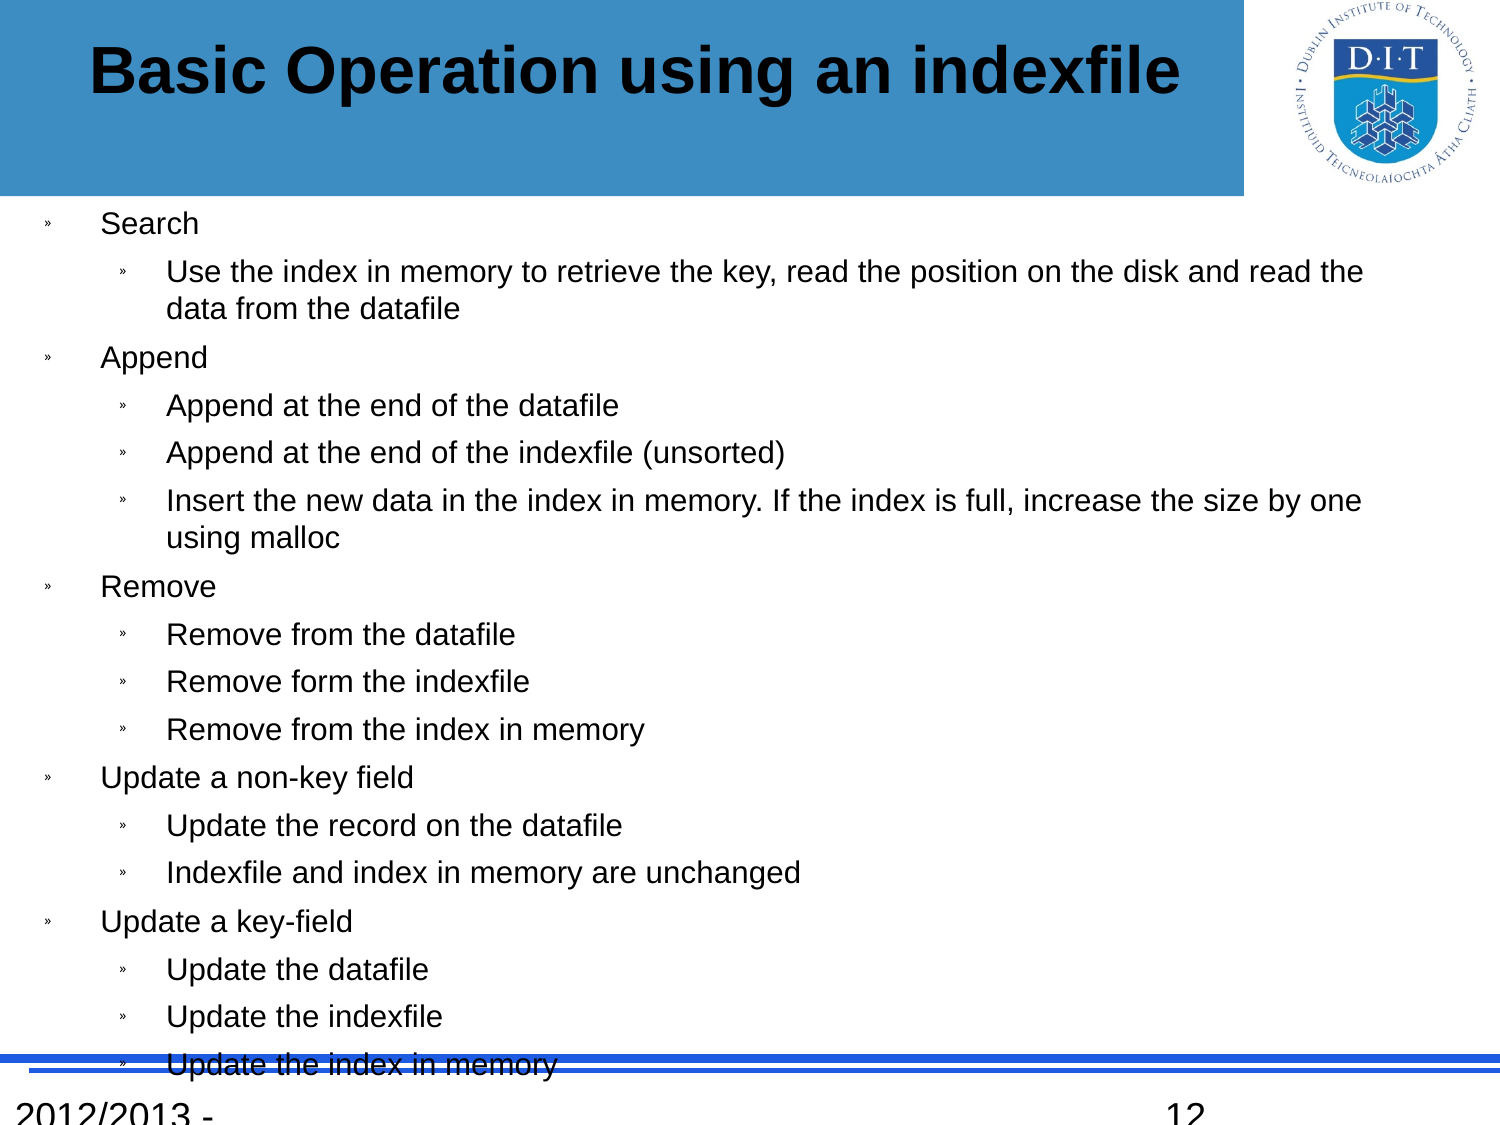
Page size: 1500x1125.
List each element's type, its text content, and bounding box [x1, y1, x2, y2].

slide_number <number> [1149, 1084, 1500, 1125]
list Search Use the index in memory to retrieve the key, read the position on the disk and read the data from the datafile Append Append at the end of the datafile Append at the end of the indexfile (unsorted) Insert the new data in the index in memory. If the index is full, increase the size by one using malloc Remove Remove from the datafile Remove form the indexfile Remove from the index in memory Update a non-key field Update the record on the datafile Indexfile and index in memory are unchanged Update a key-field Update the datafile Update the indexfile Update the index in memory [29, 196, 1447, 997]
slide_number 2012/2013 - DT228/4 [0, 1084, 350, 1125]
title Basic Operation using an indexfile [75, 19, 1199, 182]
picture [1293, 0, 1478, 185]
